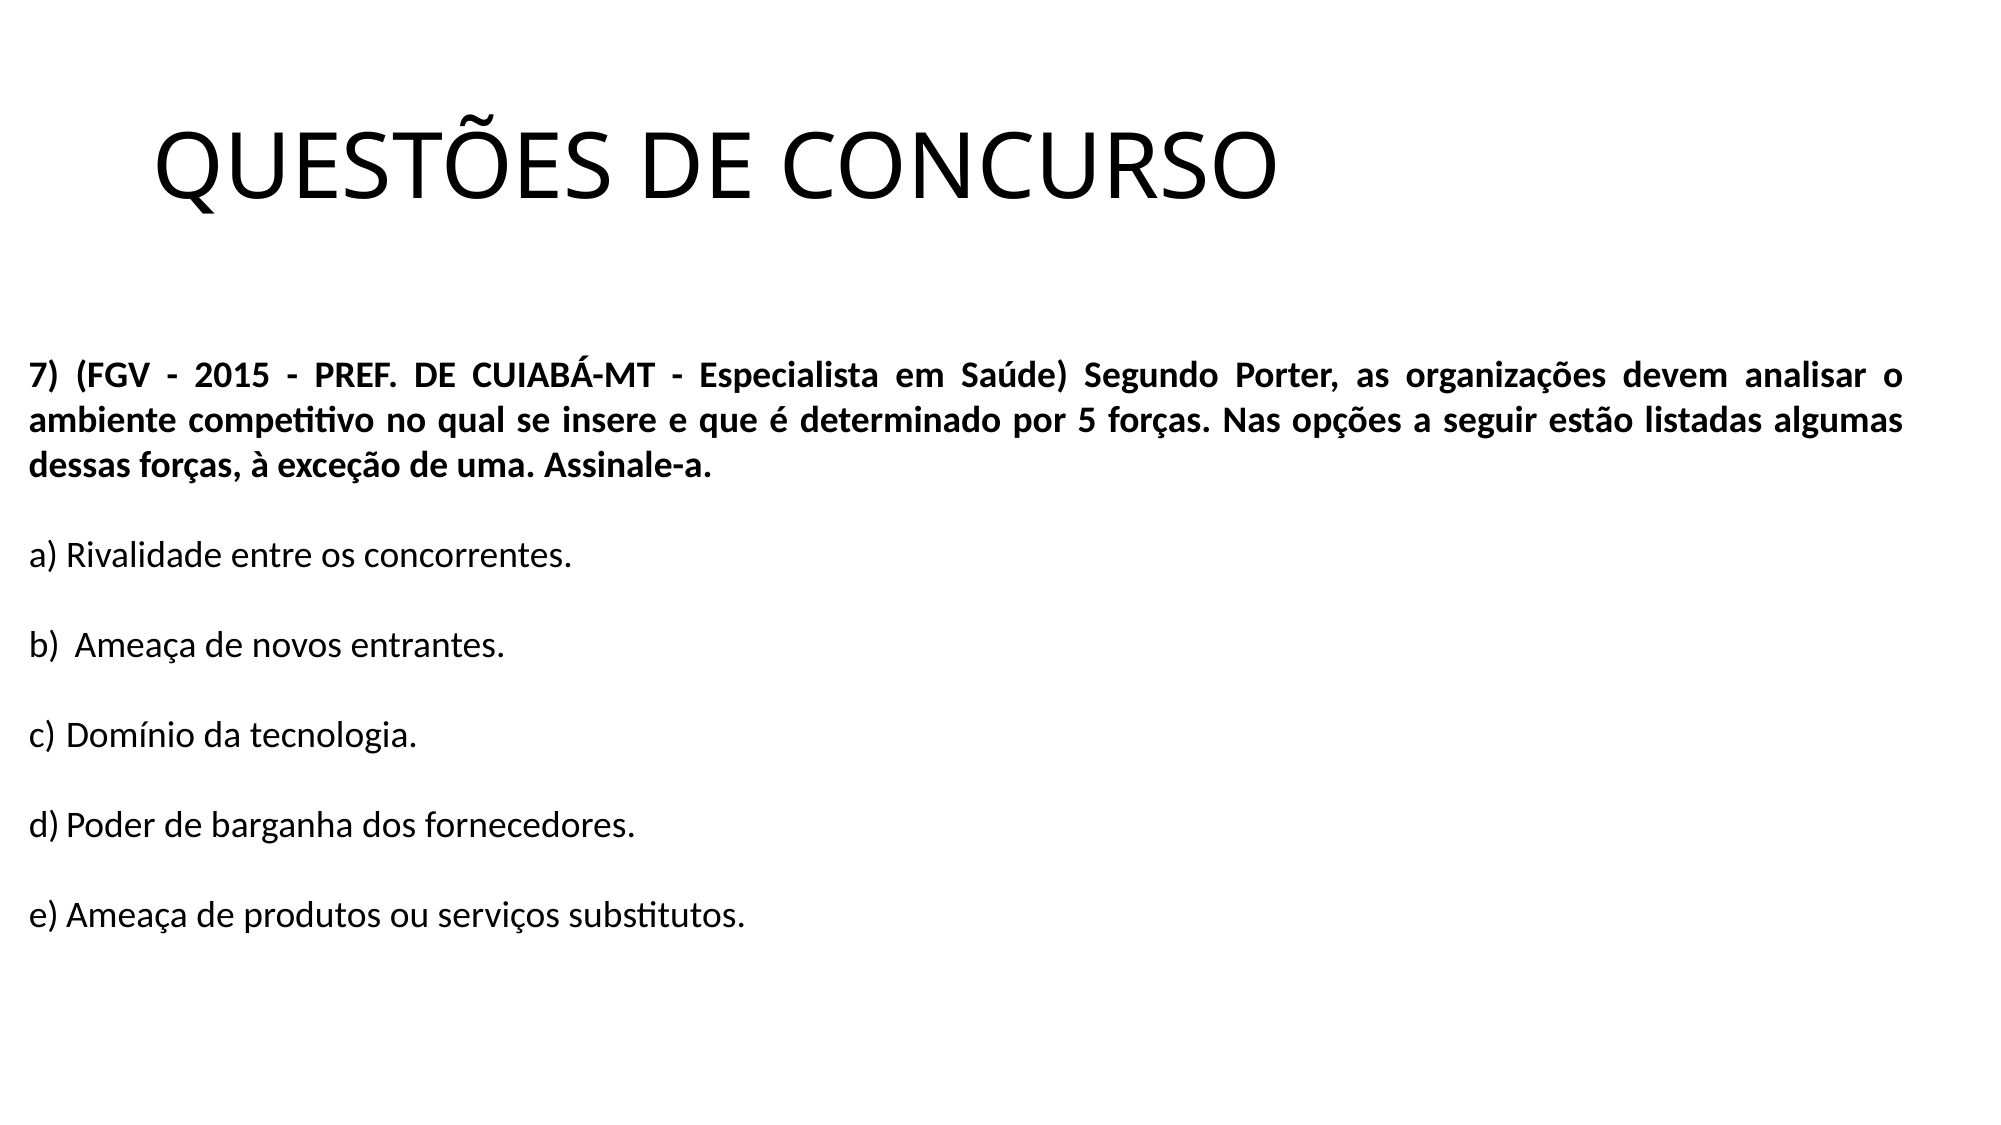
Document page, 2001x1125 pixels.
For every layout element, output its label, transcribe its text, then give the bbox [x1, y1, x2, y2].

title QUESTÕES DE CONCURSO [137, 59, 1863, 278]
list 7) (FGV - 2015 - PREF. DE CUIABÁ-MT - Especialista em Saúde) Segundo Porter, as organizações devem analisar o ambiente competitivo no qual se insere e que é determinado por 5 forças. Nas opções a seguir estão listadas algumas dessas forças, à exceção de uma. Assinale-a. Rivalidade entre os concorrentes. Ameaça de novos entrantes. Domínio da tecnologia. Poder de barganha dos fornecedores. Ameaça de produtos ou serviços substitutos. [13, 342, 1921, 1097]
